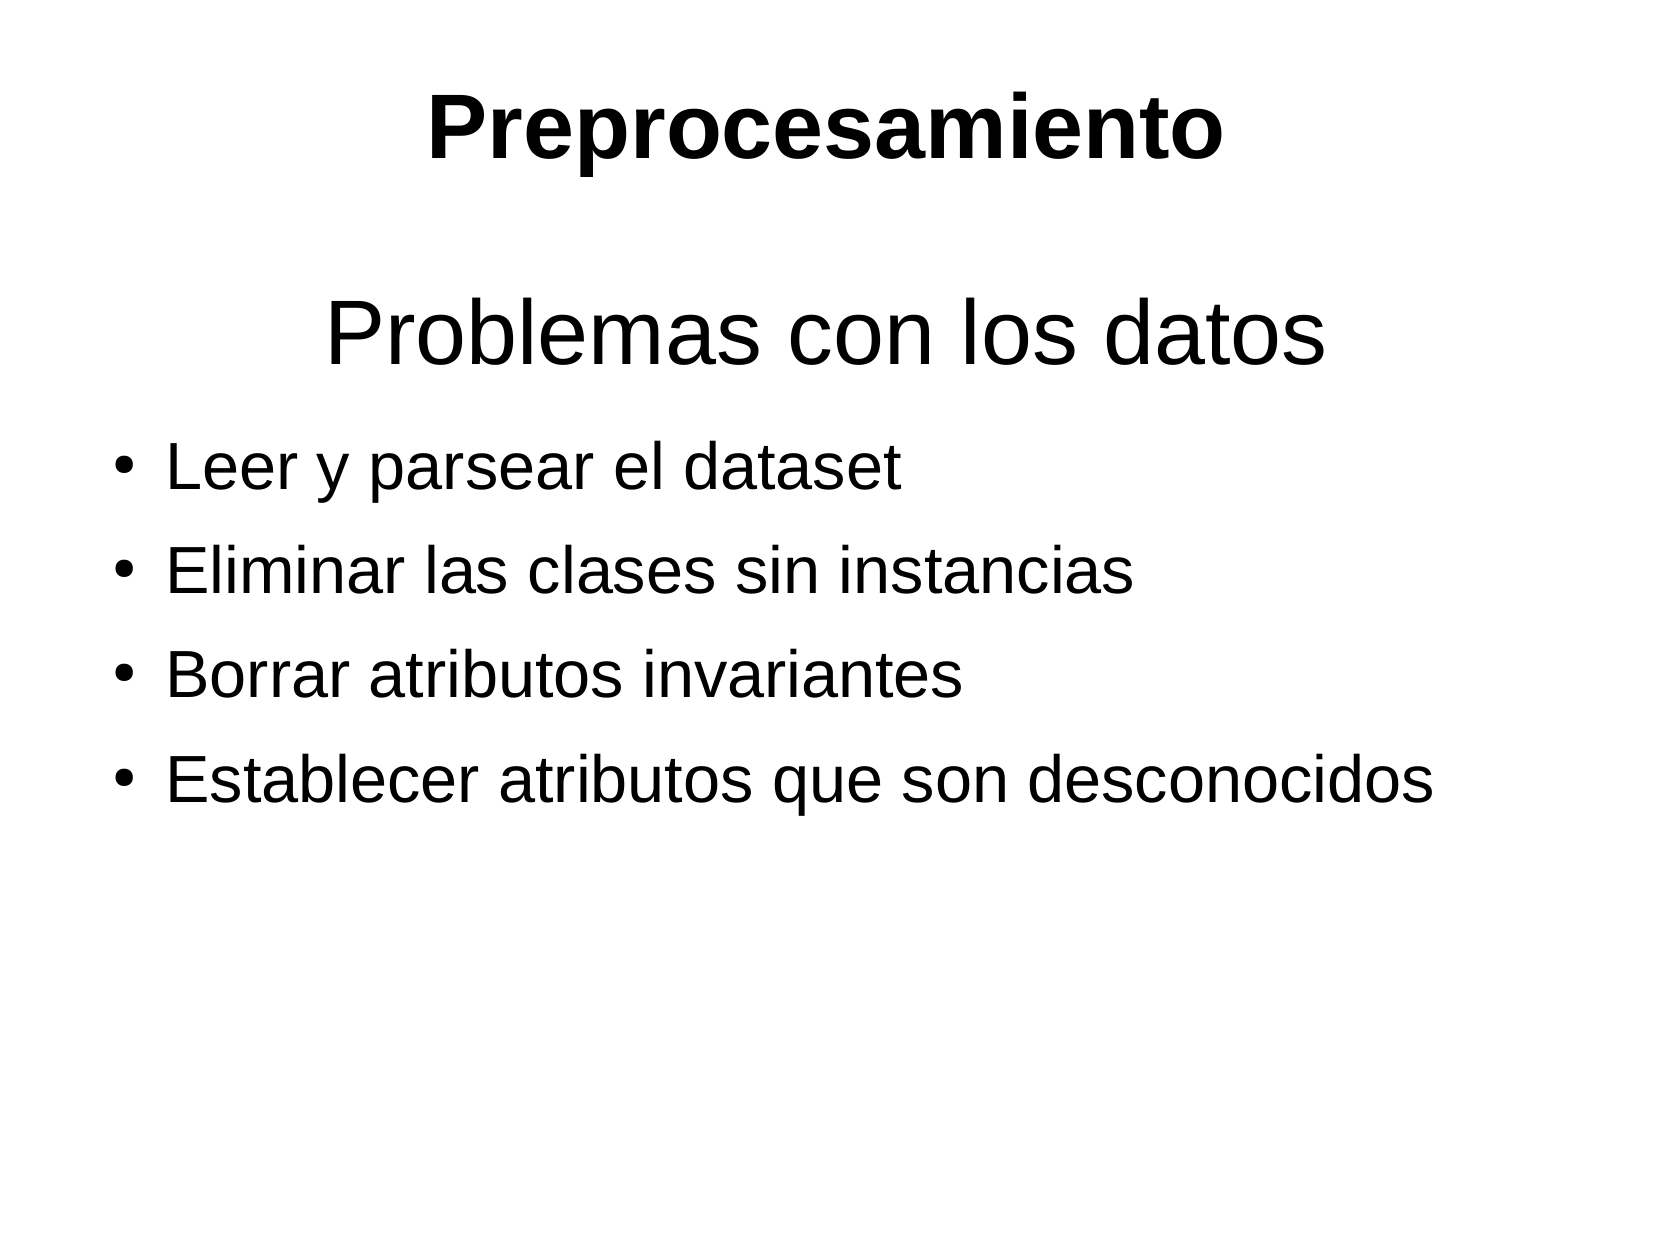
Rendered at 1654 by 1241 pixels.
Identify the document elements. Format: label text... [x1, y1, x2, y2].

list Leer y parsear el dataset Eliminar las clases sin instancias Borrar atributos invariantes Establecer atributos que son desconocidos [94, 428, 1583, 1149]
title Preprocesamiento Problemas con los datos [82, 76, 1571, 384]
